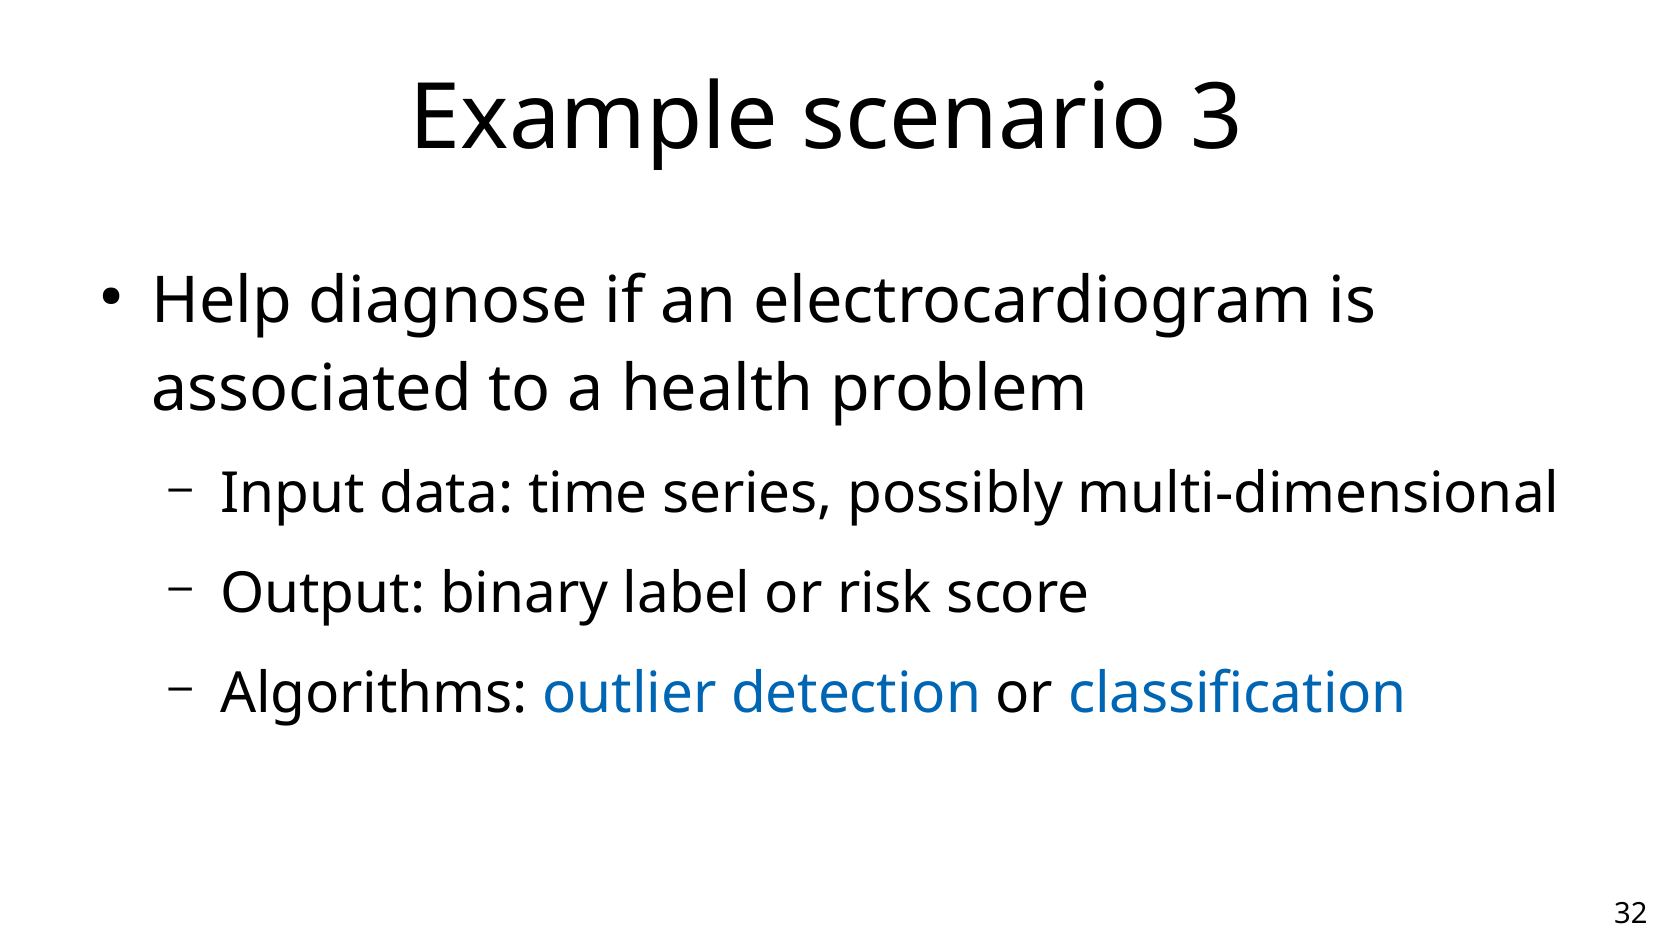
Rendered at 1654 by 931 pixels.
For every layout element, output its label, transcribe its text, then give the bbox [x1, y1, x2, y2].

title Example scenario 3 [82, 1, 1571, 226]
list Help diagnose if an electrocardiogram is associated to a health problem Input data: time series, possibly multi-dimensional Output: binary label or risk score Algorithms: outlier detection or classification [82, 253, 1571, 793]
